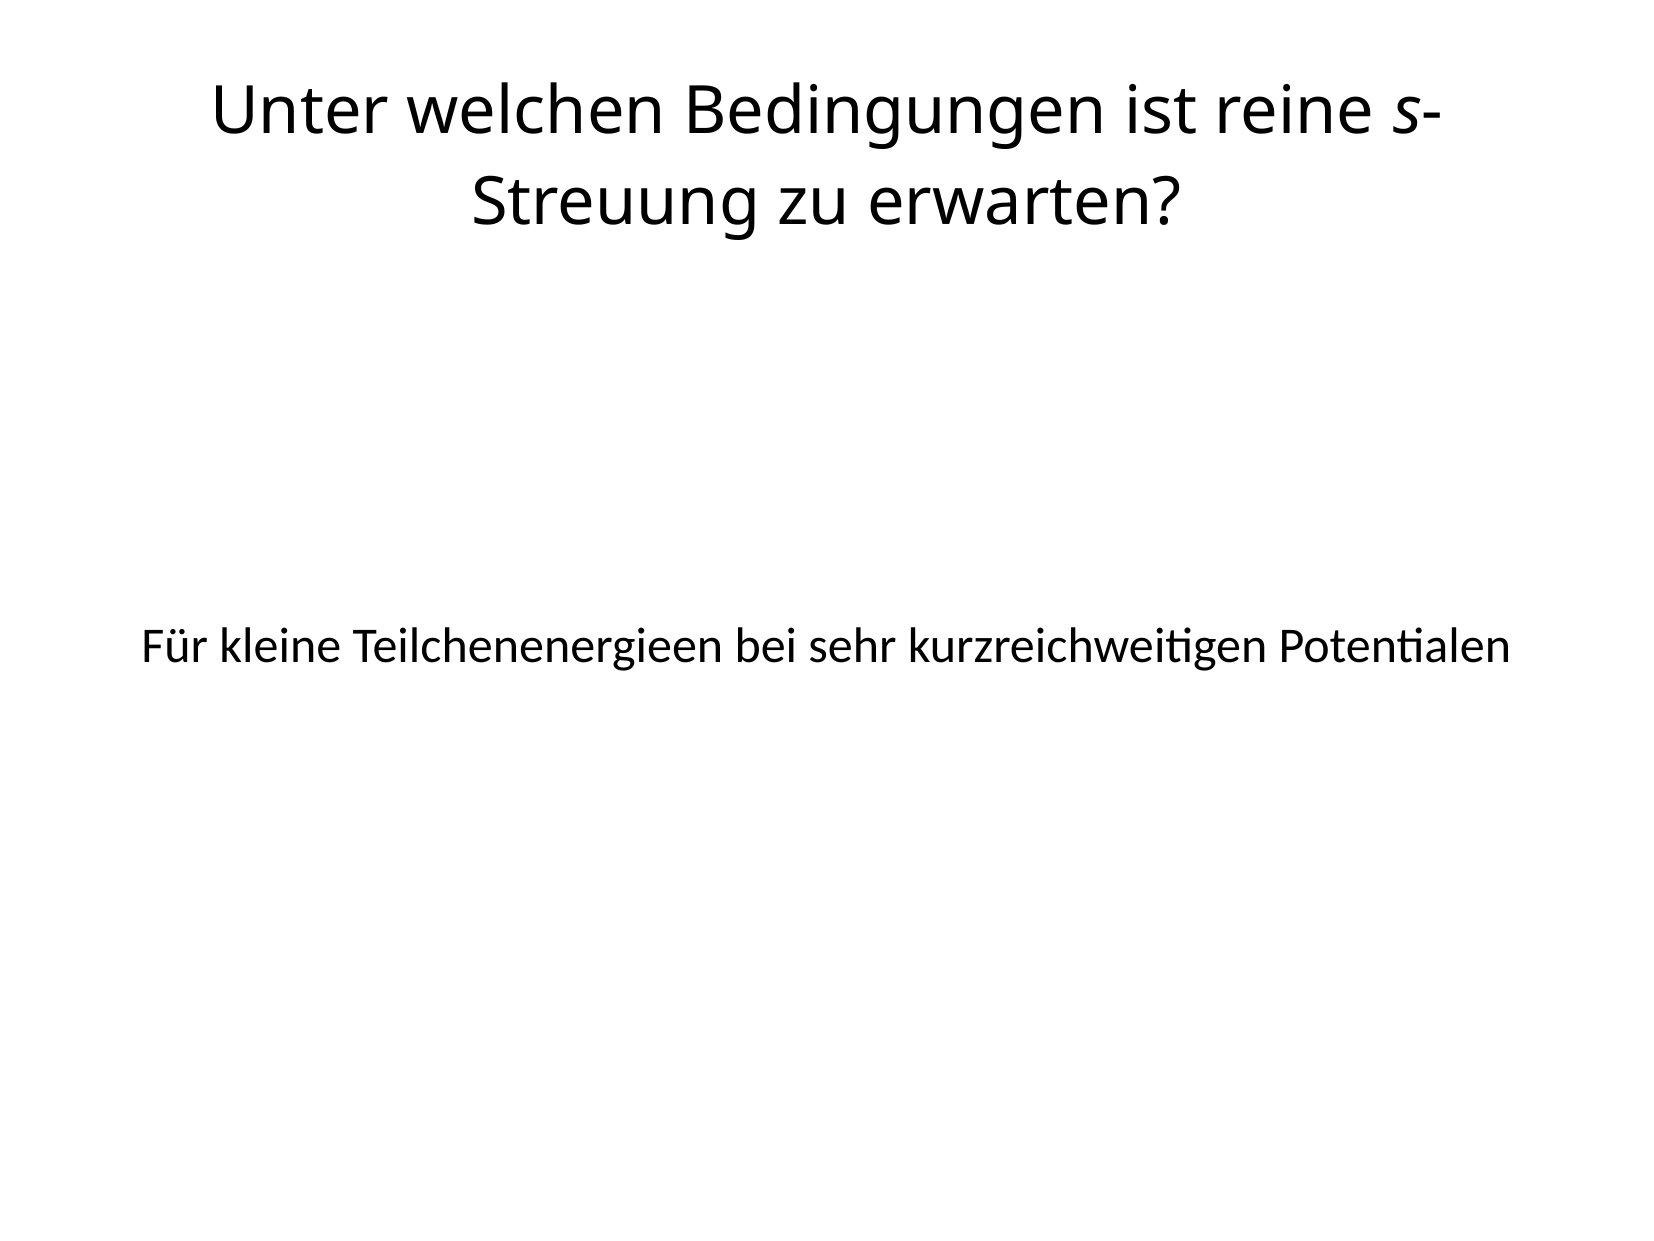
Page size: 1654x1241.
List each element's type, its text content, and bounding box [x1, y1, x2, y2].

title Unter welchen Bedingungen ist reine s-Streuung zu erwarten? [82, 49, 1571, 257]
subtitle Für kleine Teilchenenergieen bei sehr kurzreichweitigen Potentialen [82, 290, 1571, 1010]
